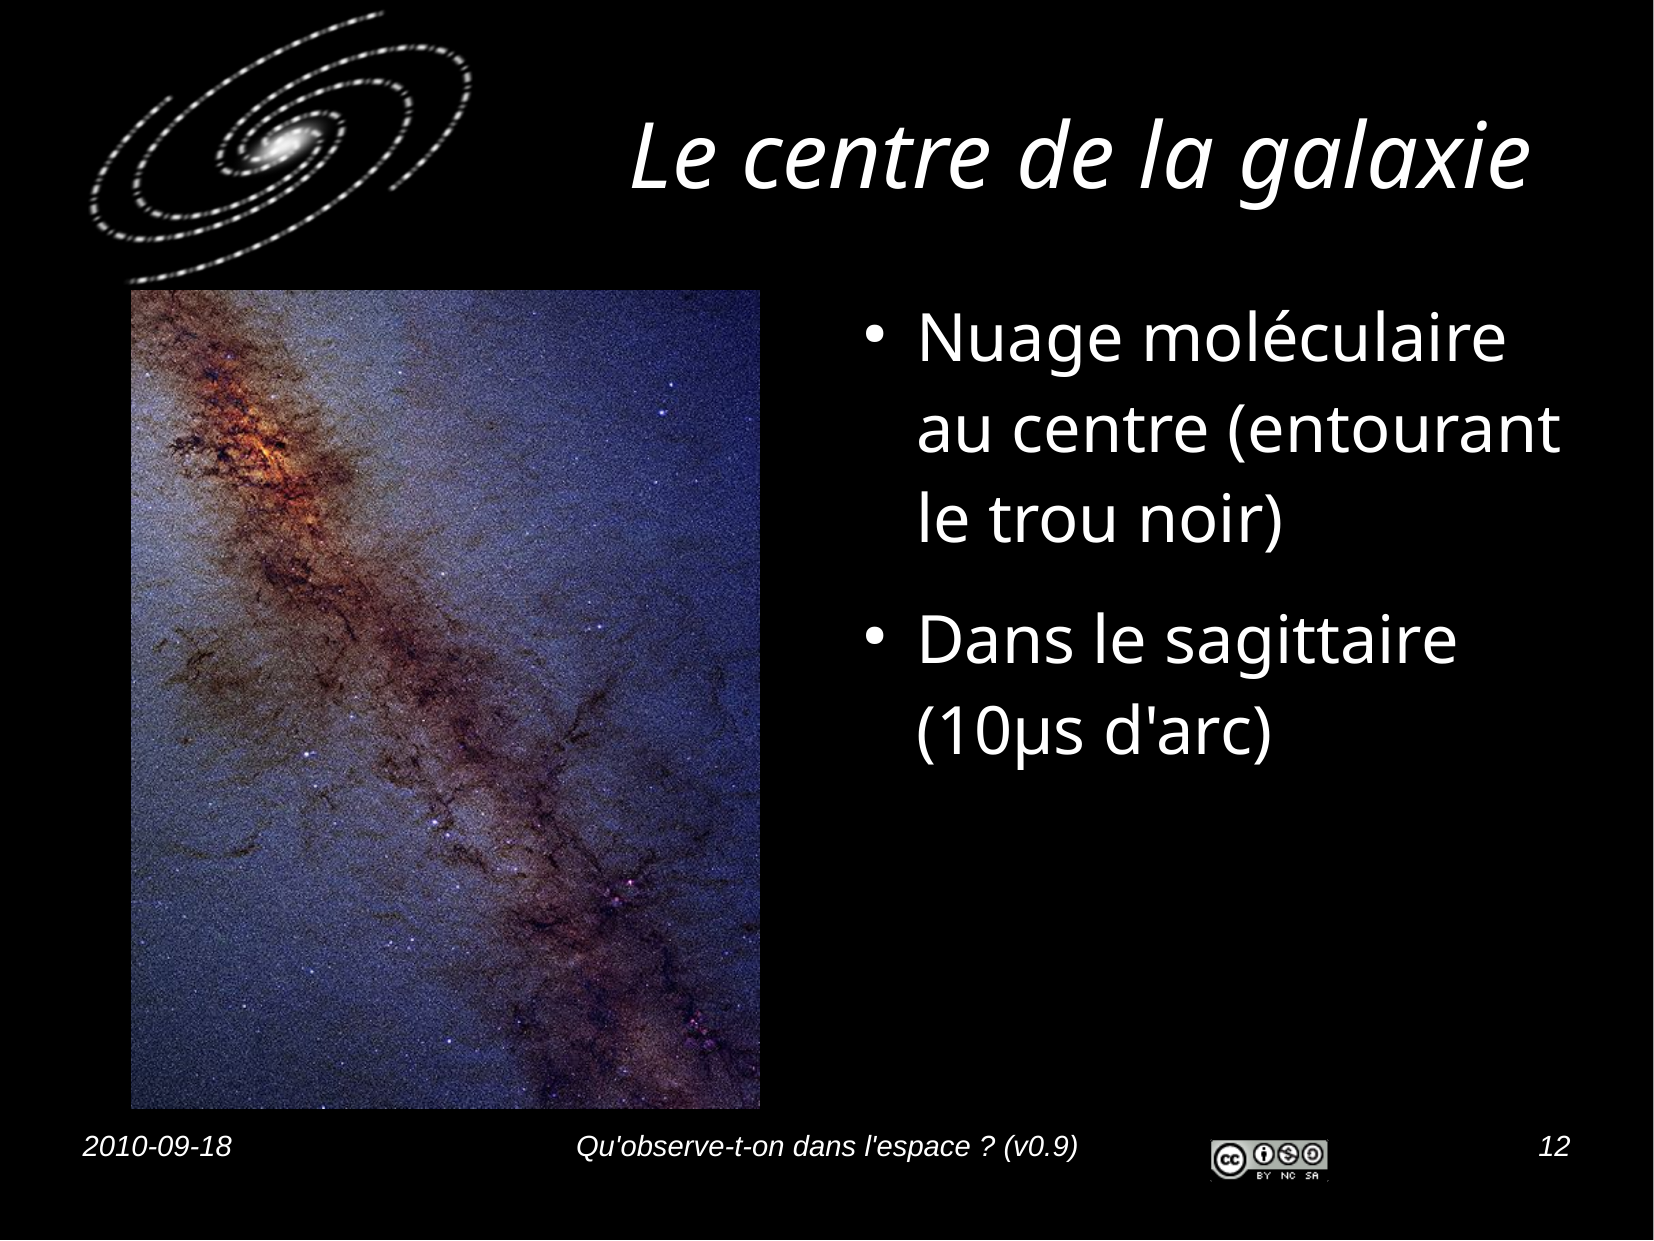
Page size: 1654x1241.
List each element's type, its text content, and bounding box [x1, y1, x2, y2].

picture [131, 290, 760, 1109]
picture [1210, 1139, 1329, 1182]
picture [88, 8, 473, 286]
list Nuage moléculaire au centre (entourant le trou noir) Dans le sagittaire (10µs d'arc) [845, 290, 1572, 1109]
title Le centre de la galaxie [590, 23, 1571, 283]
